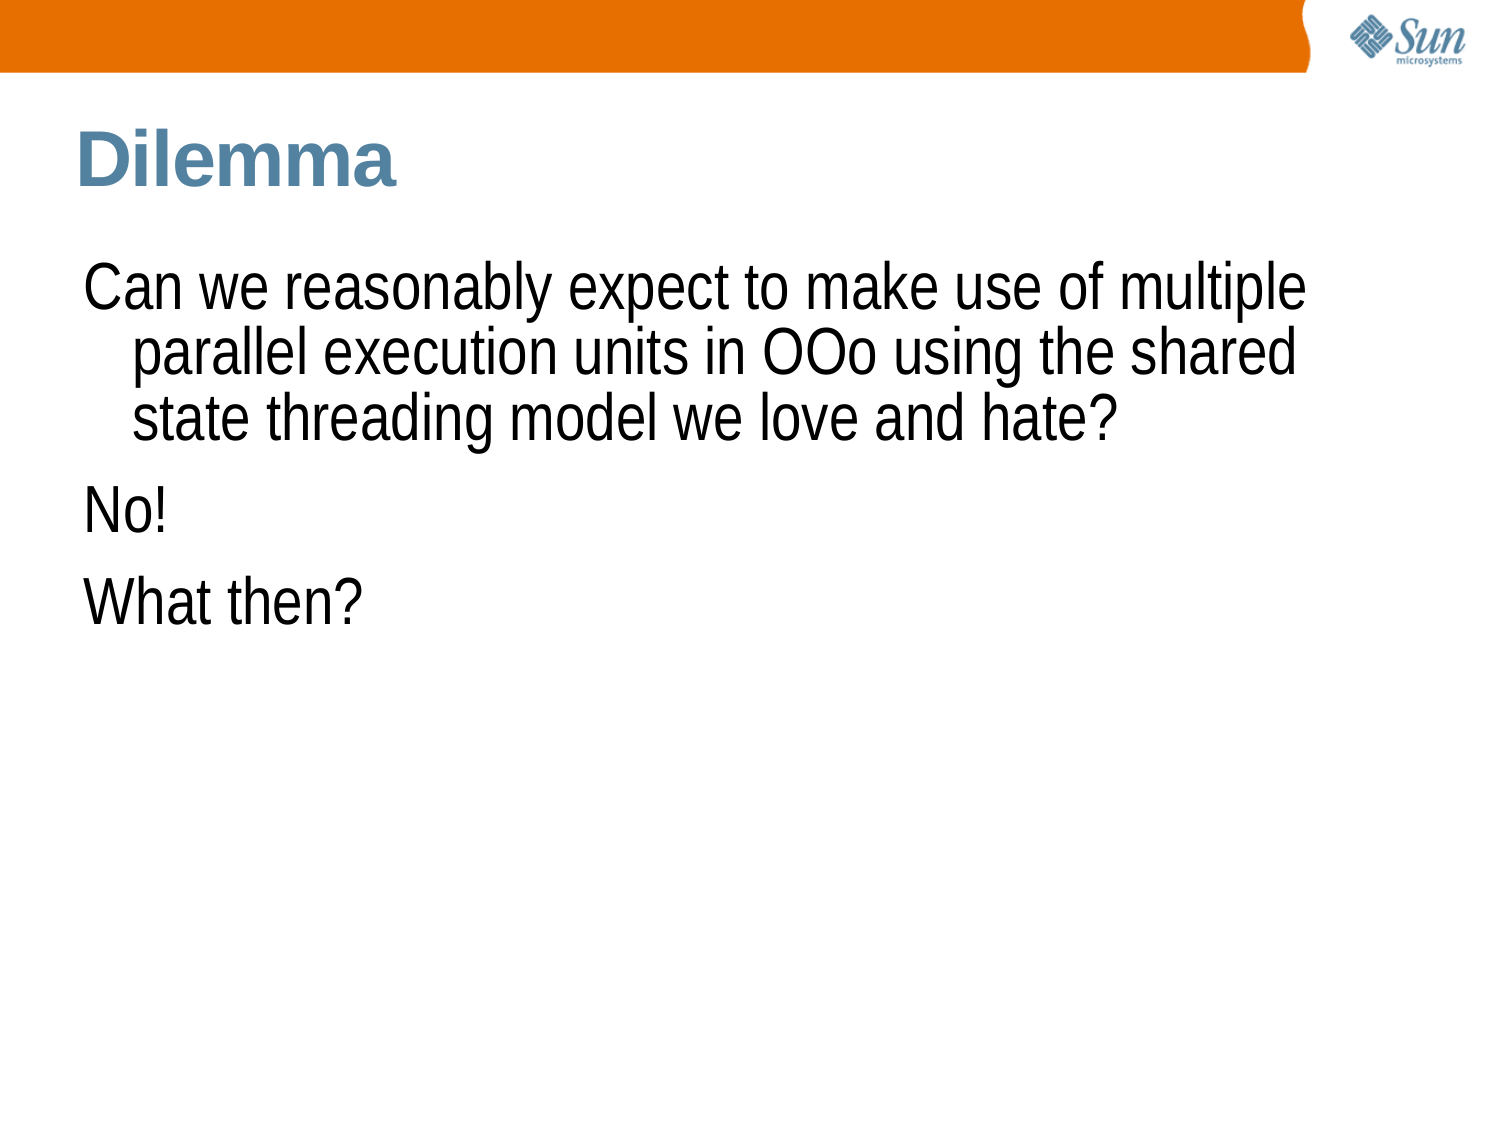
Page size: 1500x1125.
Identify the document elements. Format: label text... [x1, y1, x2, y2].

list Can we reasonably expect to make use of multiple parallel execution units in OOo using the shared state threading model we love and hate? No! What then? [64, 257, 1402, 1017]
picture [0, 0, 1500, 75]
title Dilemma [75, 122, 1438, 227]
